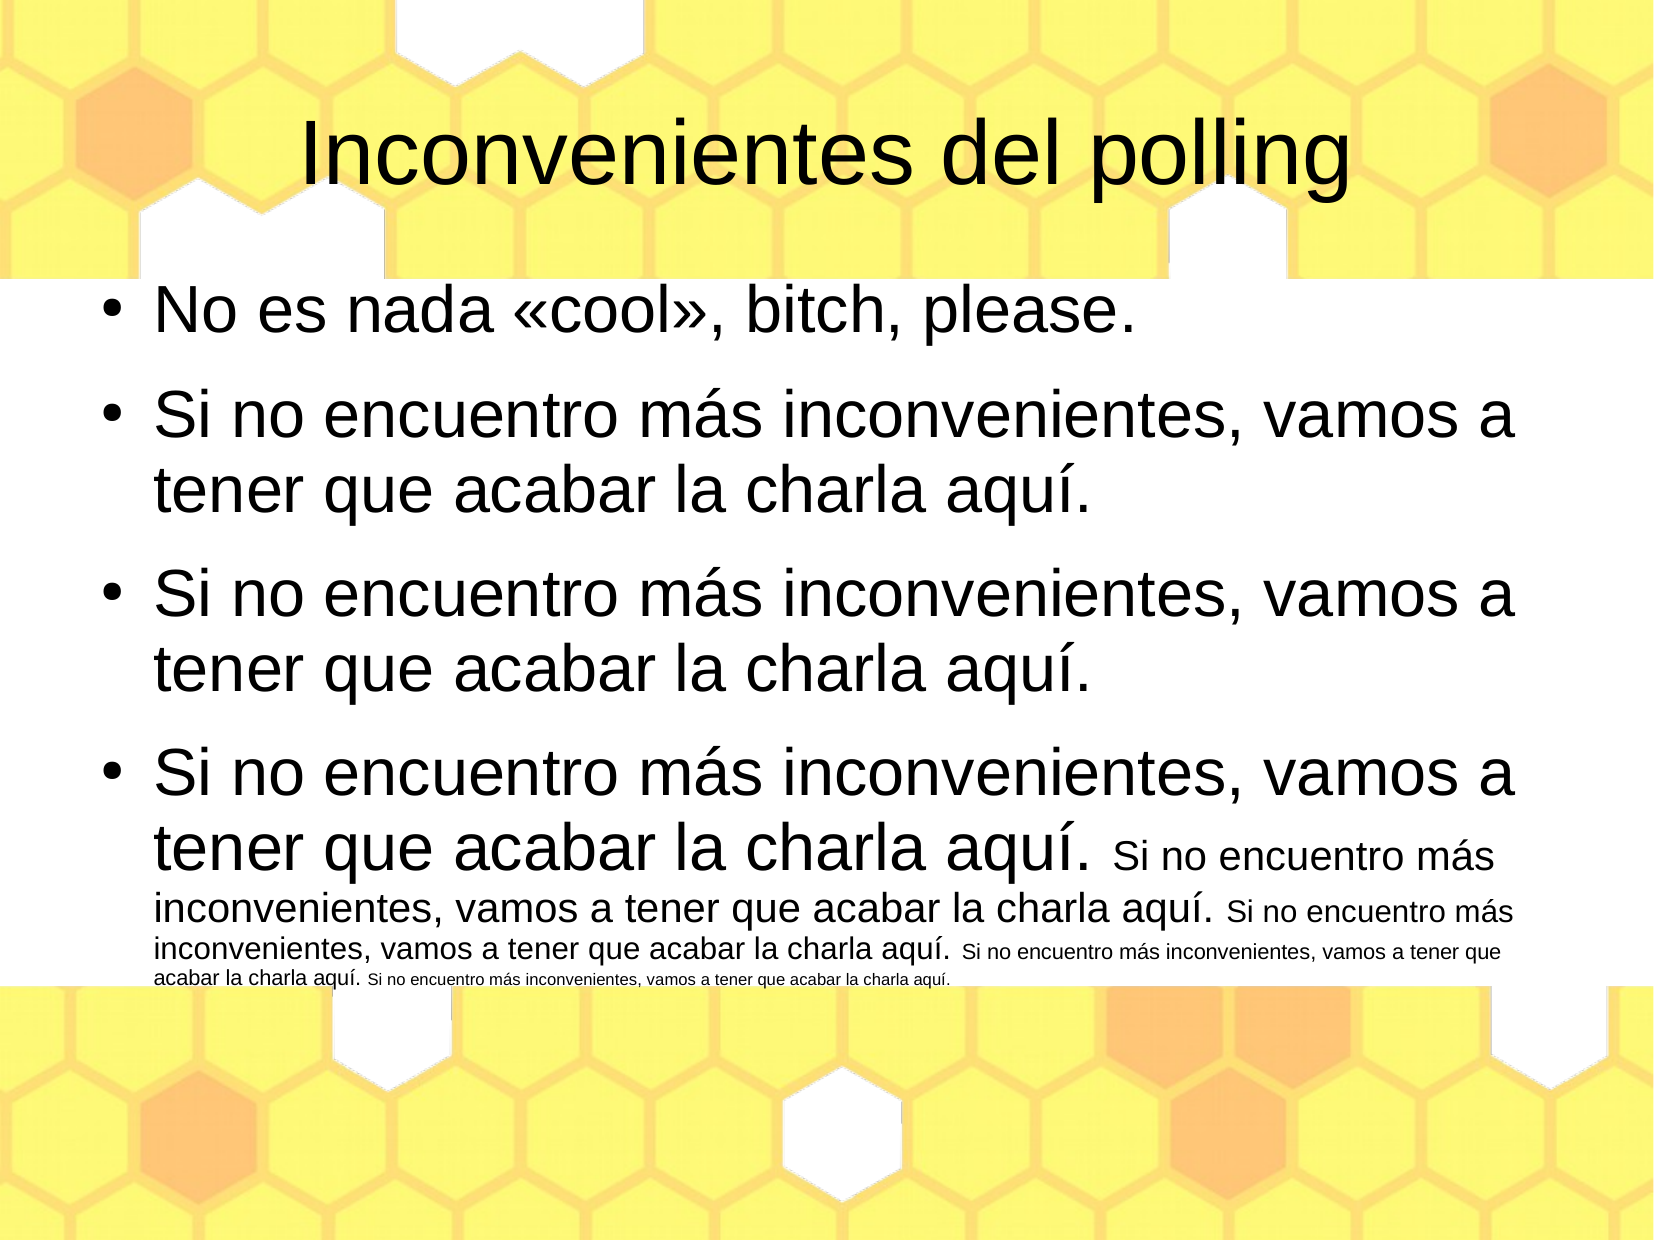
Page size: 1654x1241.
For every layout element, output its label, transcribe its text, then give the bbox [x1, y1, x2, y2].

list No es nada «cool», bitch, please. Si no encuentro más inconvenientes, vamos a tener que acabar la charla aquí. Si no encuentro más inconvenientes, vamos a tener que acabar la charla aquí. Si no encuentro más inconvenientes, vamos a tener que acabar la charla aquí. Si no encuentro más inconvenientes, vamos a tener que acabar la charla aquí. Si no encuentro más inconvenientes, vamos a tener que acabar la charla aquí. Si no encuentro más inconvenientes, vamos a tener que acabar la charla aquí. Si no encuentro más inconvenientes, vamos a tener que acabar la charla aquí. [82, 272, 1571, 992]
title Inconvenientes del polling [82, 49, 1571, 257]
picture [0, 0, 1654, 279]
picture [0, 986, 1654, 1240]
